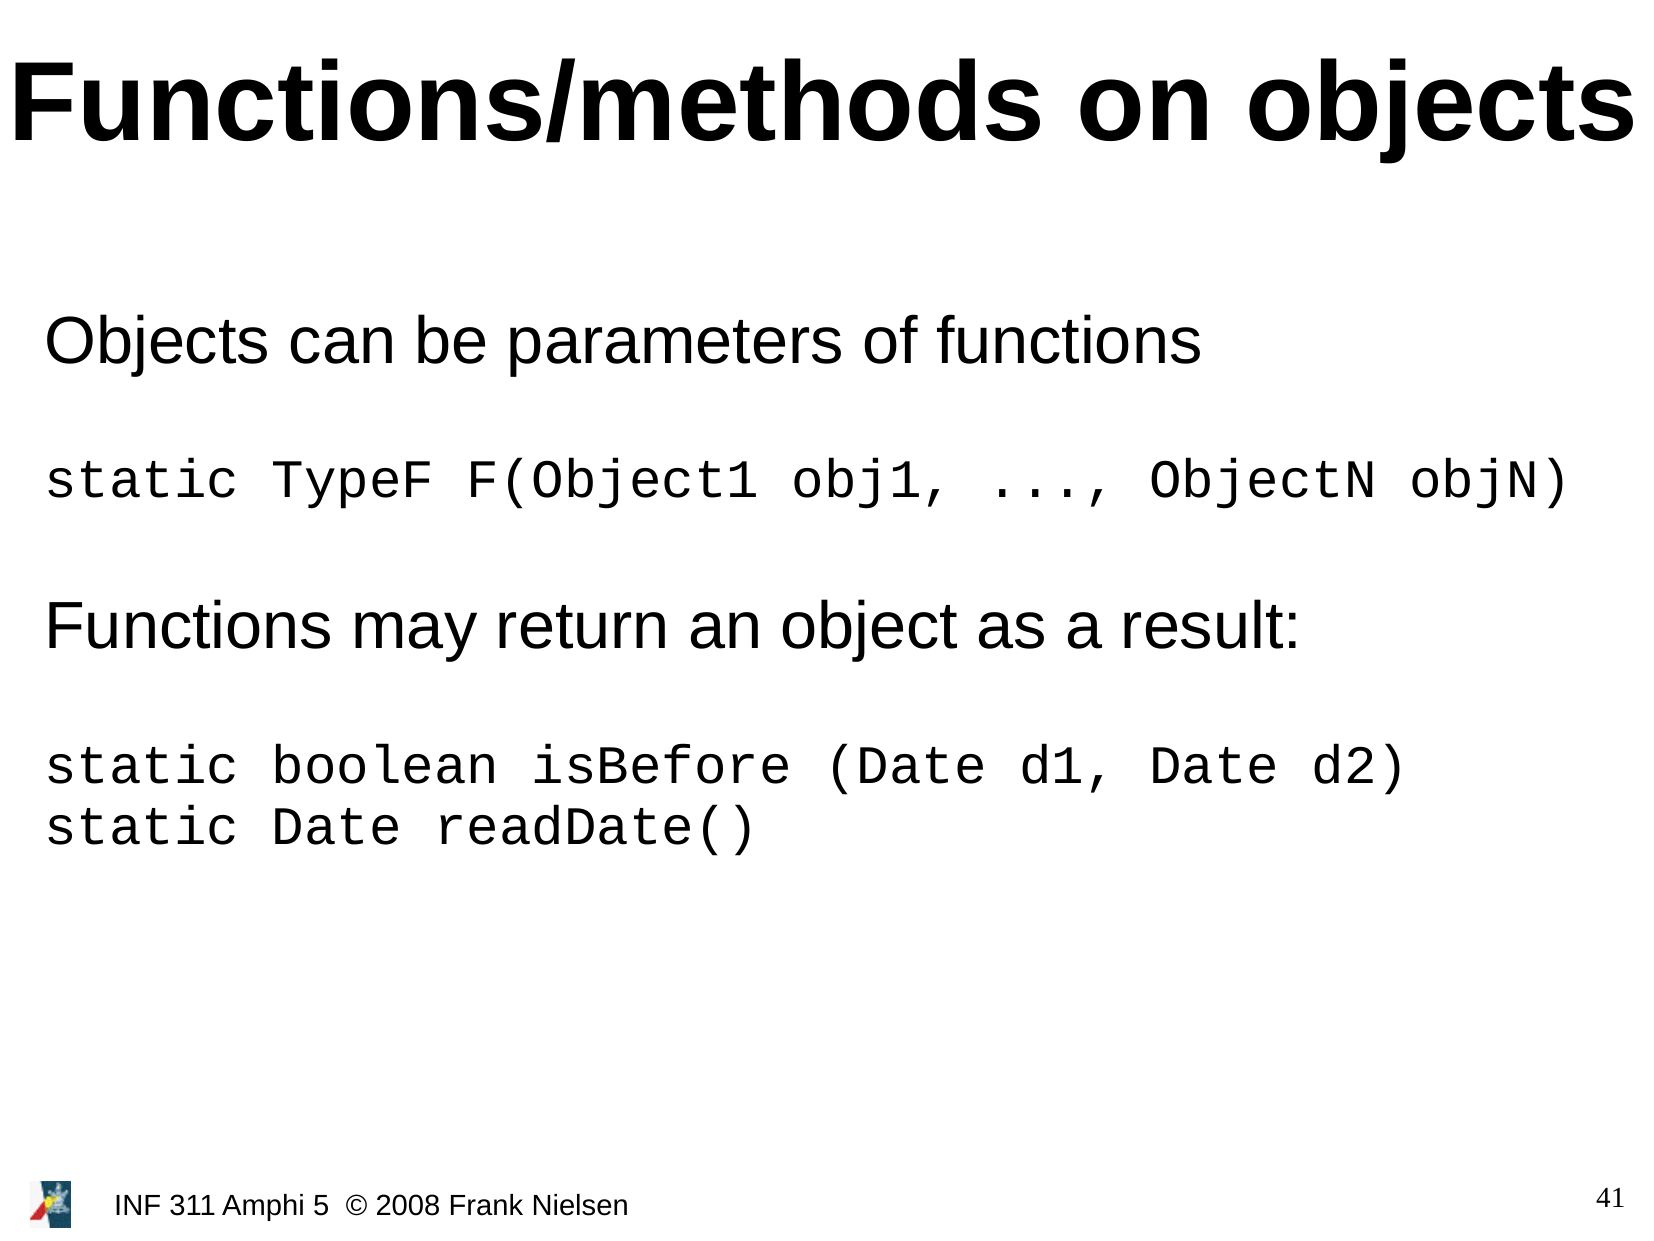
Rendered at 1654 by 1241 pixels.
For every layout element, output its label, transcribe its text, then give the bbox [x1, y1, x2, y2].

text_box Functions/methods on objects [0, 30, 1654, 172]
text_box Objects can be parameters of functions static TypeF F(Object1 obj1, ..., ObjectN objN) Functions may return an object as a result: static boolean isBefore (Date d1, Date d2) static Date readDate() [29, 295, 1587, 932]
picture [29, 1181, 71, 1228]
